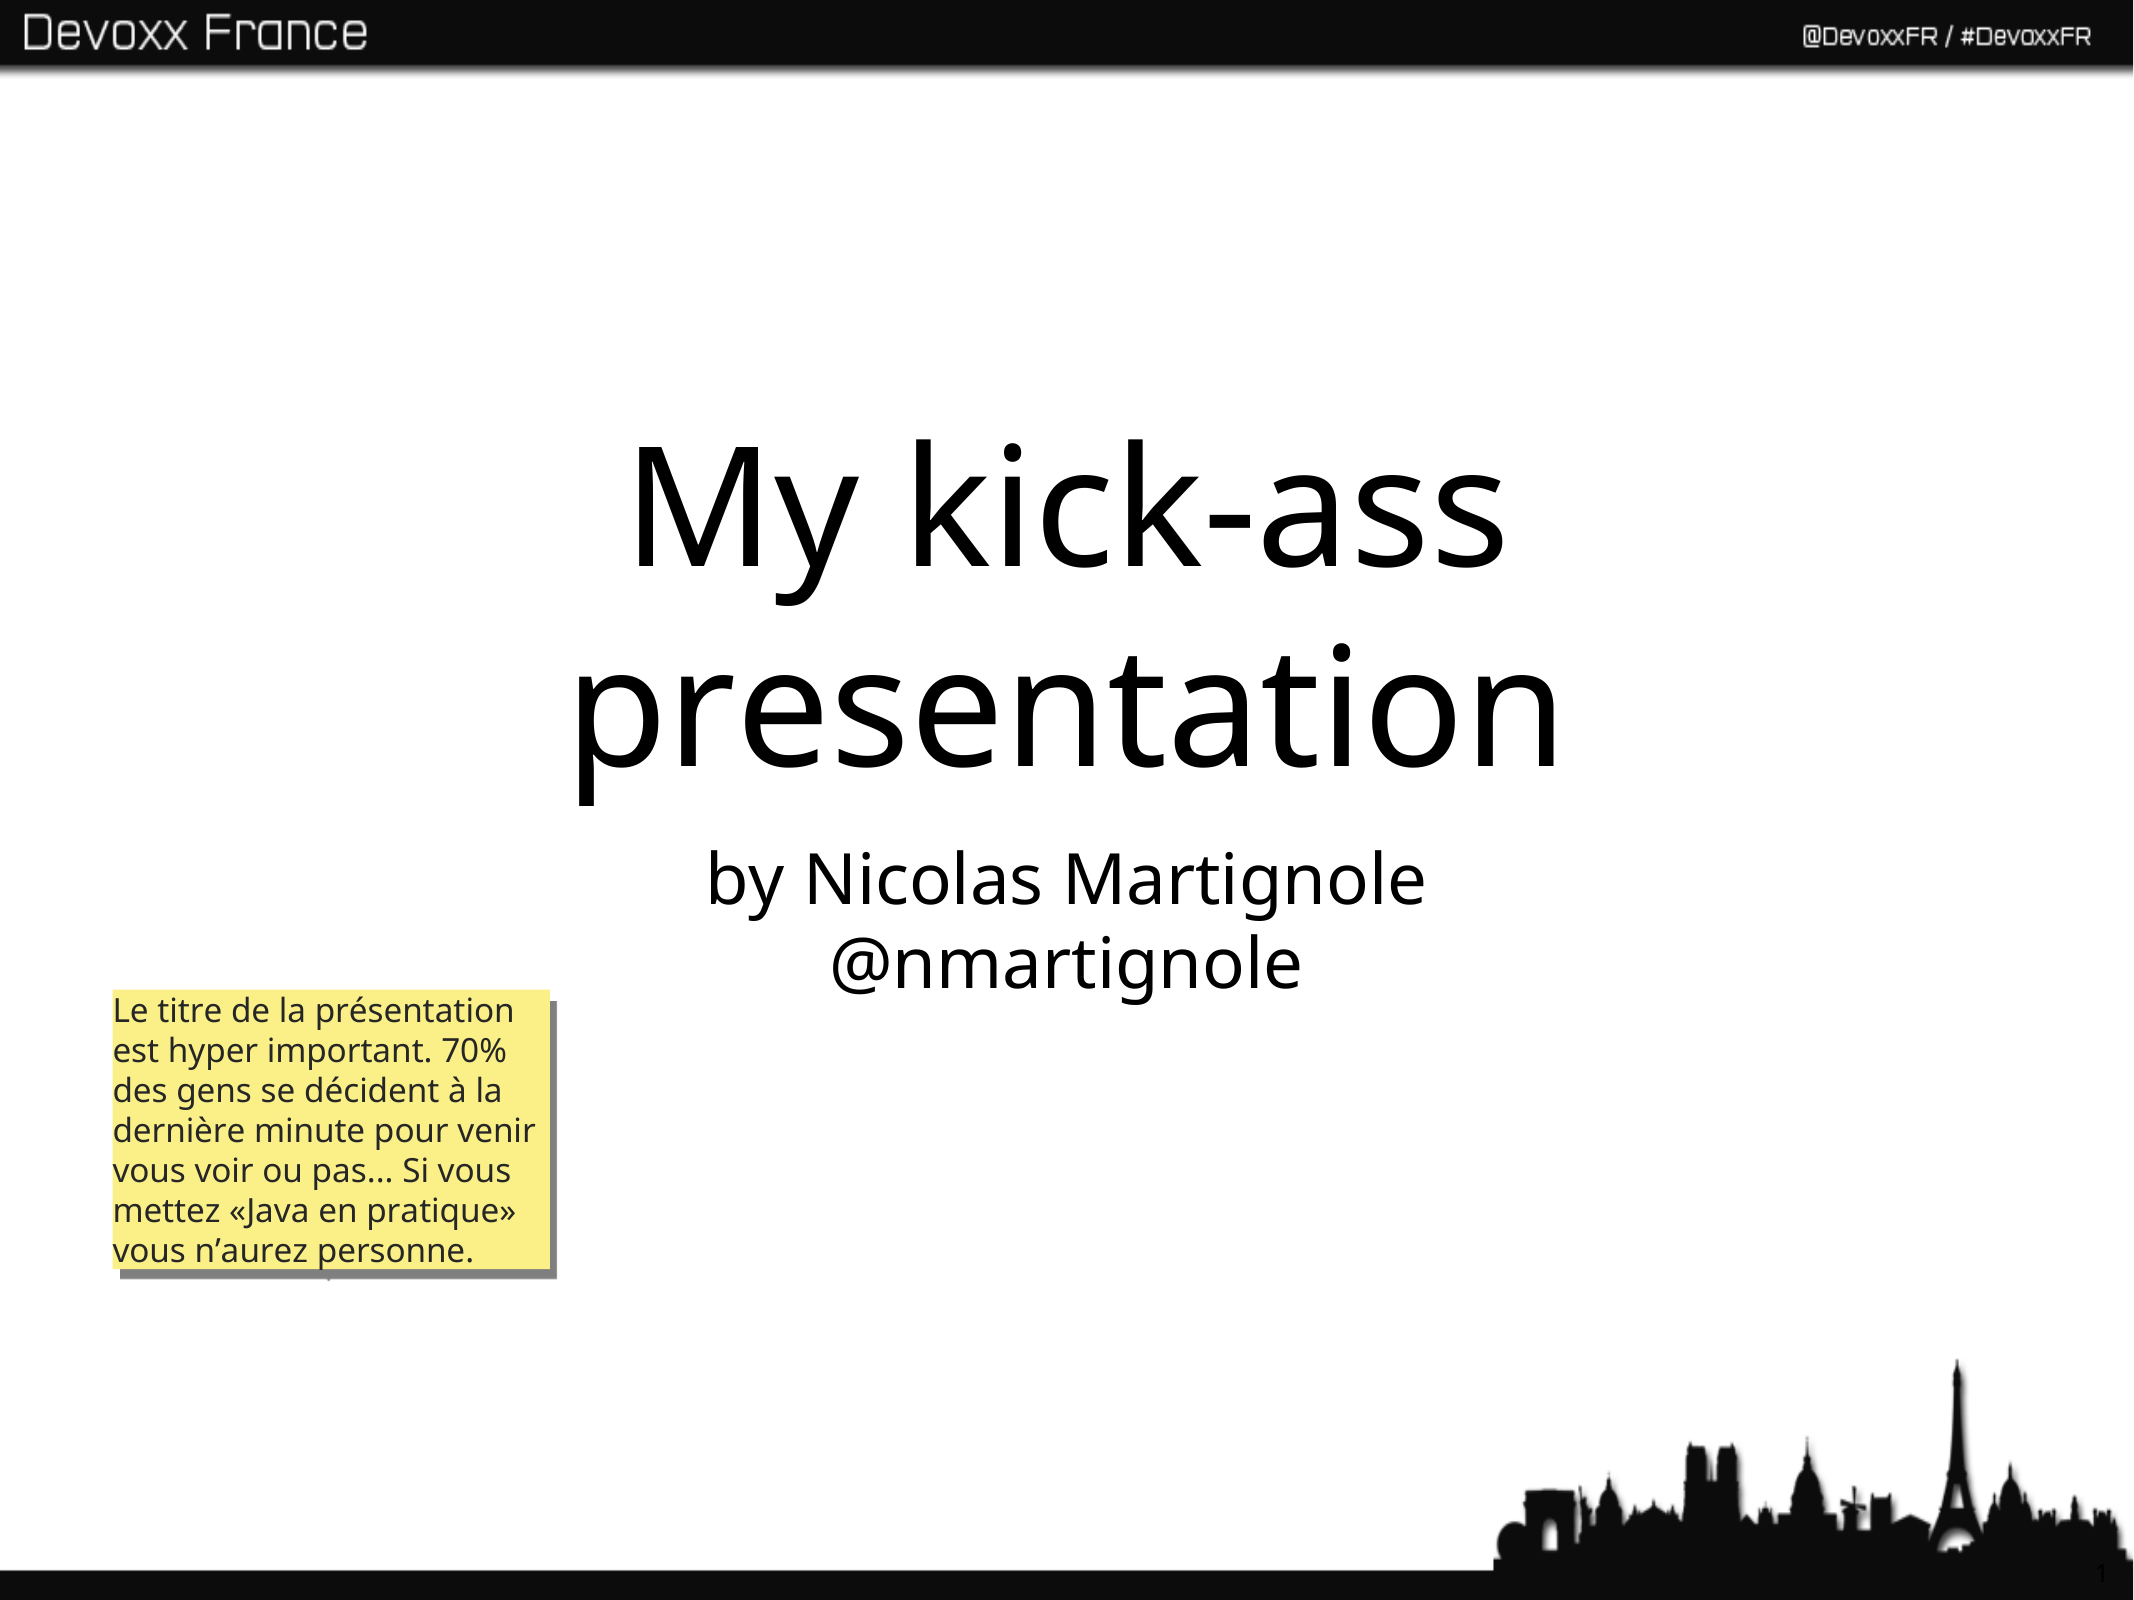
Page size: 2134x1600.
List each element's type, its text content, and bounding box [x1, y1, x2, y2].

text_box Le titre de la présentation est hyper important. 70% des gens se décident à la dernière minute pour venir vous voir ou pas... Si vous mettez «Java en pratique» vous n’aurez personne. [112, 989, 550, 1270]
list by Nicolas Martignole @nmartignole [152, 825, 1982, 1012]
picture [0, 0, 2134, 1600]
title My kick-ass presentation [152, 268, 1982, 809]
